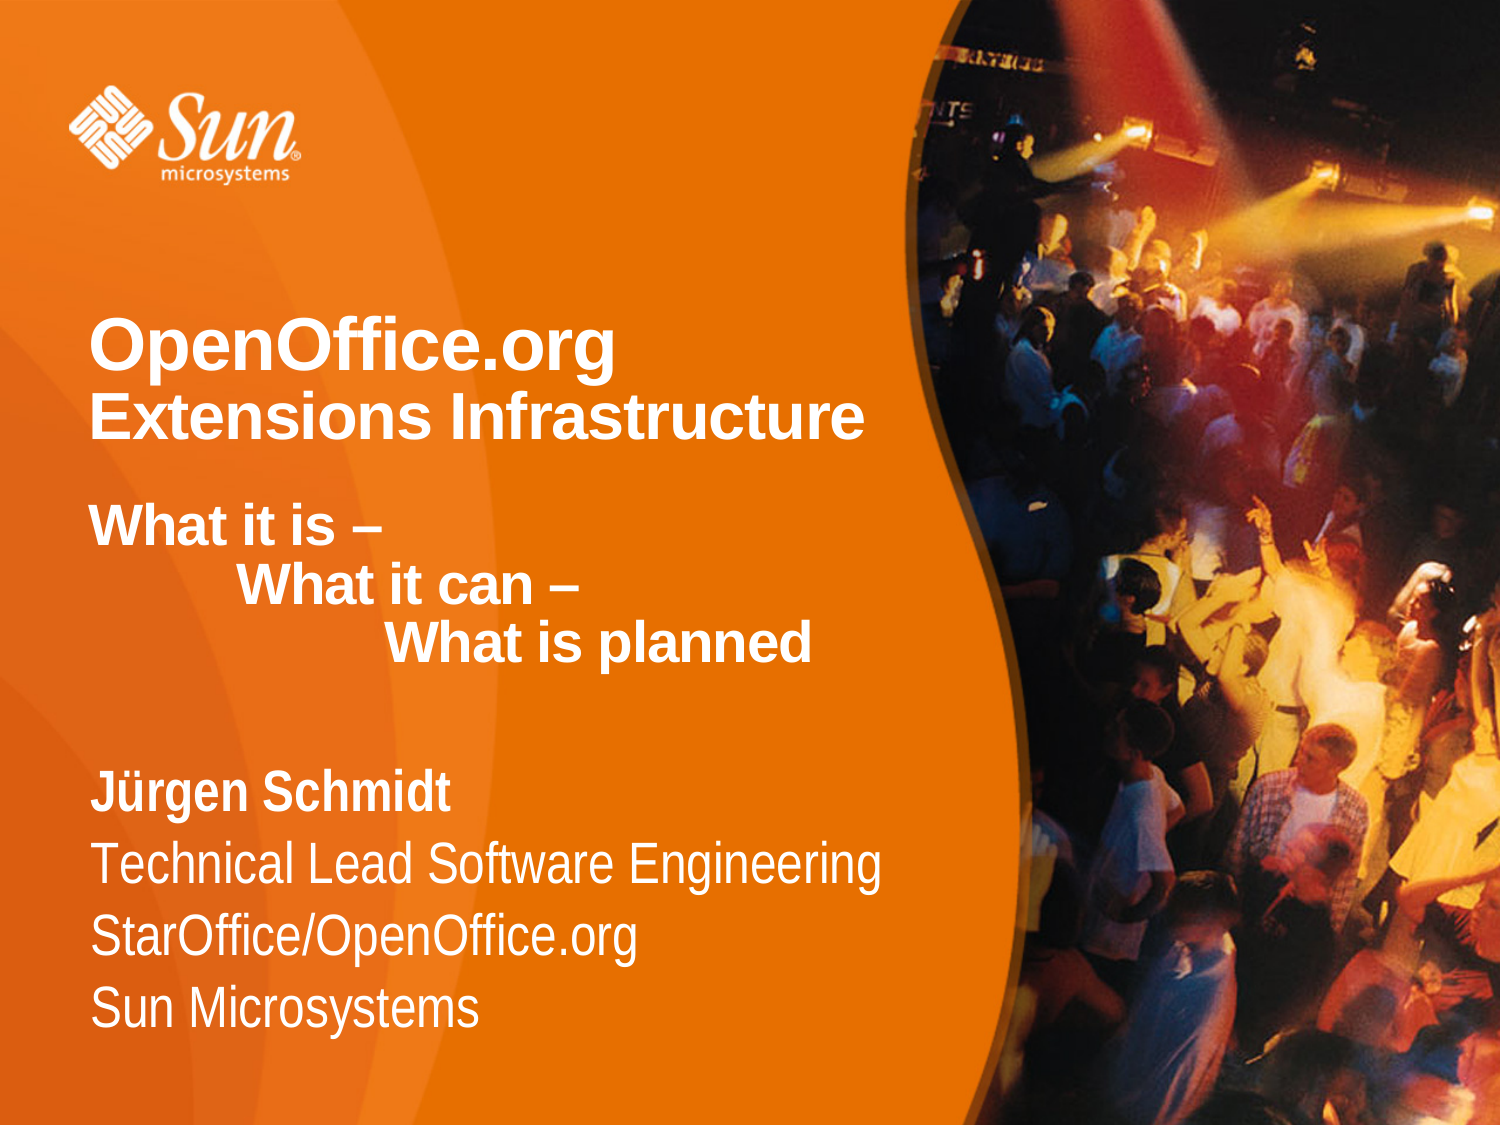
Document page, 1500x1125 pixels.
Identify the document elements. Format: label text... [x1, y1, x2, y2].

picture [0, 0, 1500, 1125]
title OpenOffice.org Extensions Infrastructure What it is – What it can – What is planned [88, 296, 908, 675]
list Jürgen Schmidt Technical Lead Software Engineering StarOffice/OpenOffice.org Sun Microsystems [90, 766, 1080, 1048]
